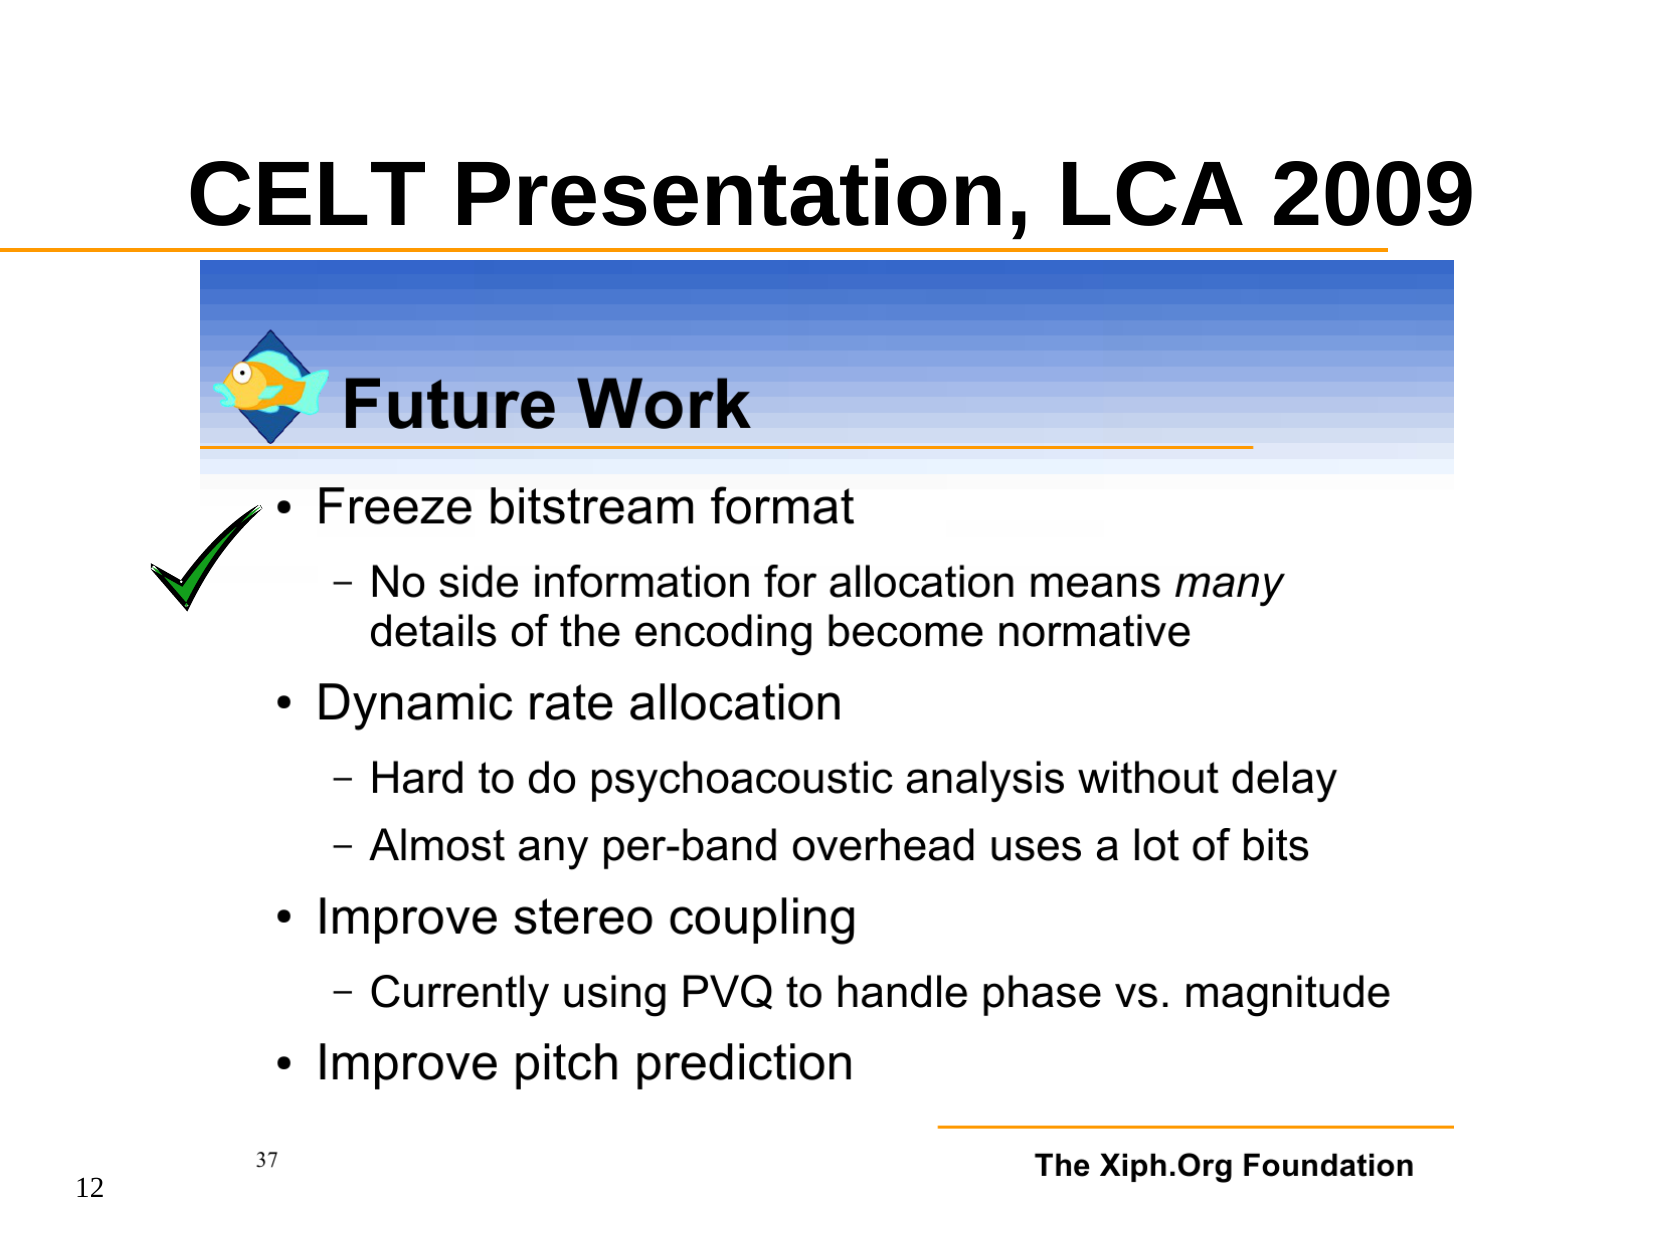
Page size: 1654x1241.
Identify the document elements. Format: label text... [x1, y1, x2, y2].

picture [150, 260, 1454, 1198]
title CELT Presentation, LCA 2009 [187, 37, 1571, 245]
